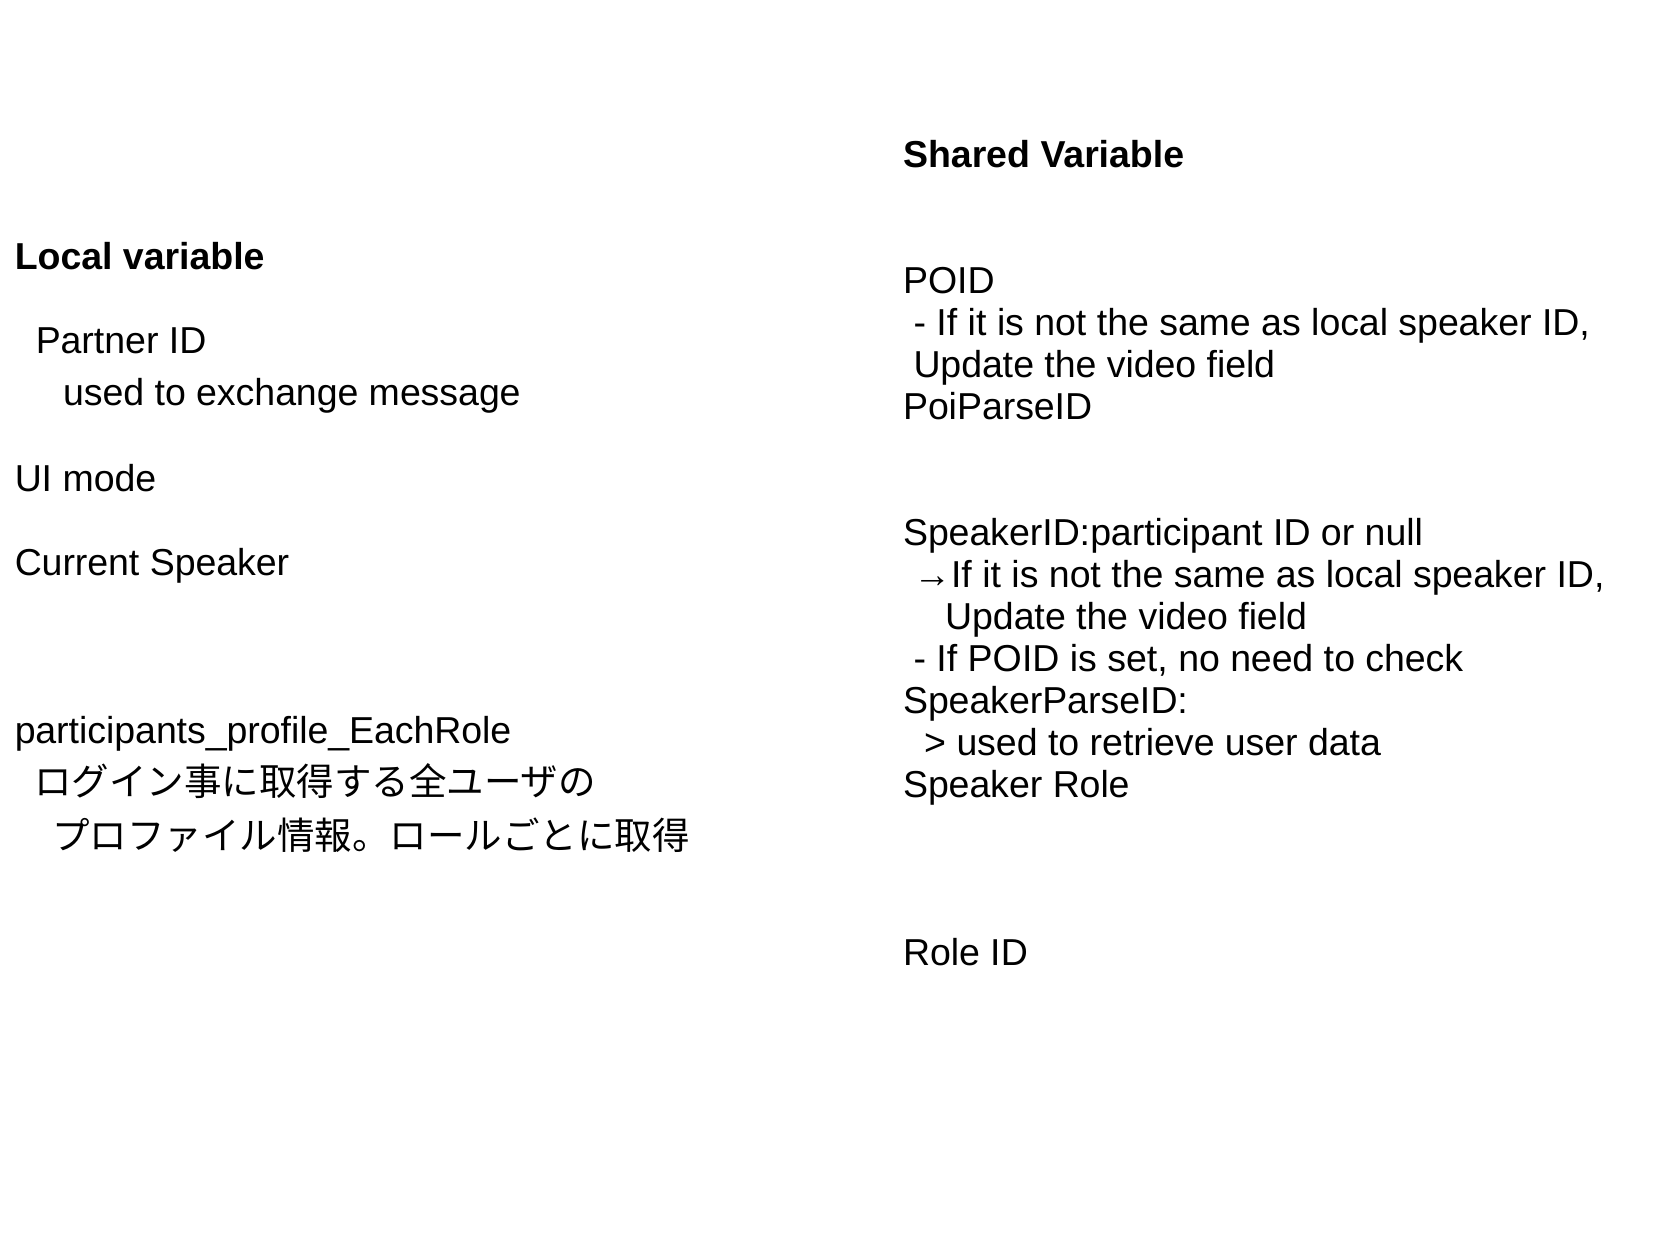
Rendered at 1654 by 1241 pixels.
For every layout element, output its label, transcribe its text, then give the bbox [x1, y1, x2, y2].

text_box Local variable Partner ID used to exchange message UI mode Current Speaker participants_profile_EachRole ログイン事に取得する全ユーザの プロファイル情報。ロールごとに取得 [0, 228, 705, 979]
text_box Shared Variable POID - If it is not the same as local speaker ID, Update the video field PoiParseID SpeakerID:participant ID or null →If it is not the same as local speaker ID, Update the video field - If POID is set, no need to check SpeakerParseID: > used to retrieve user data Speaker Role Role ID [888, 126, 1621, 1107]
